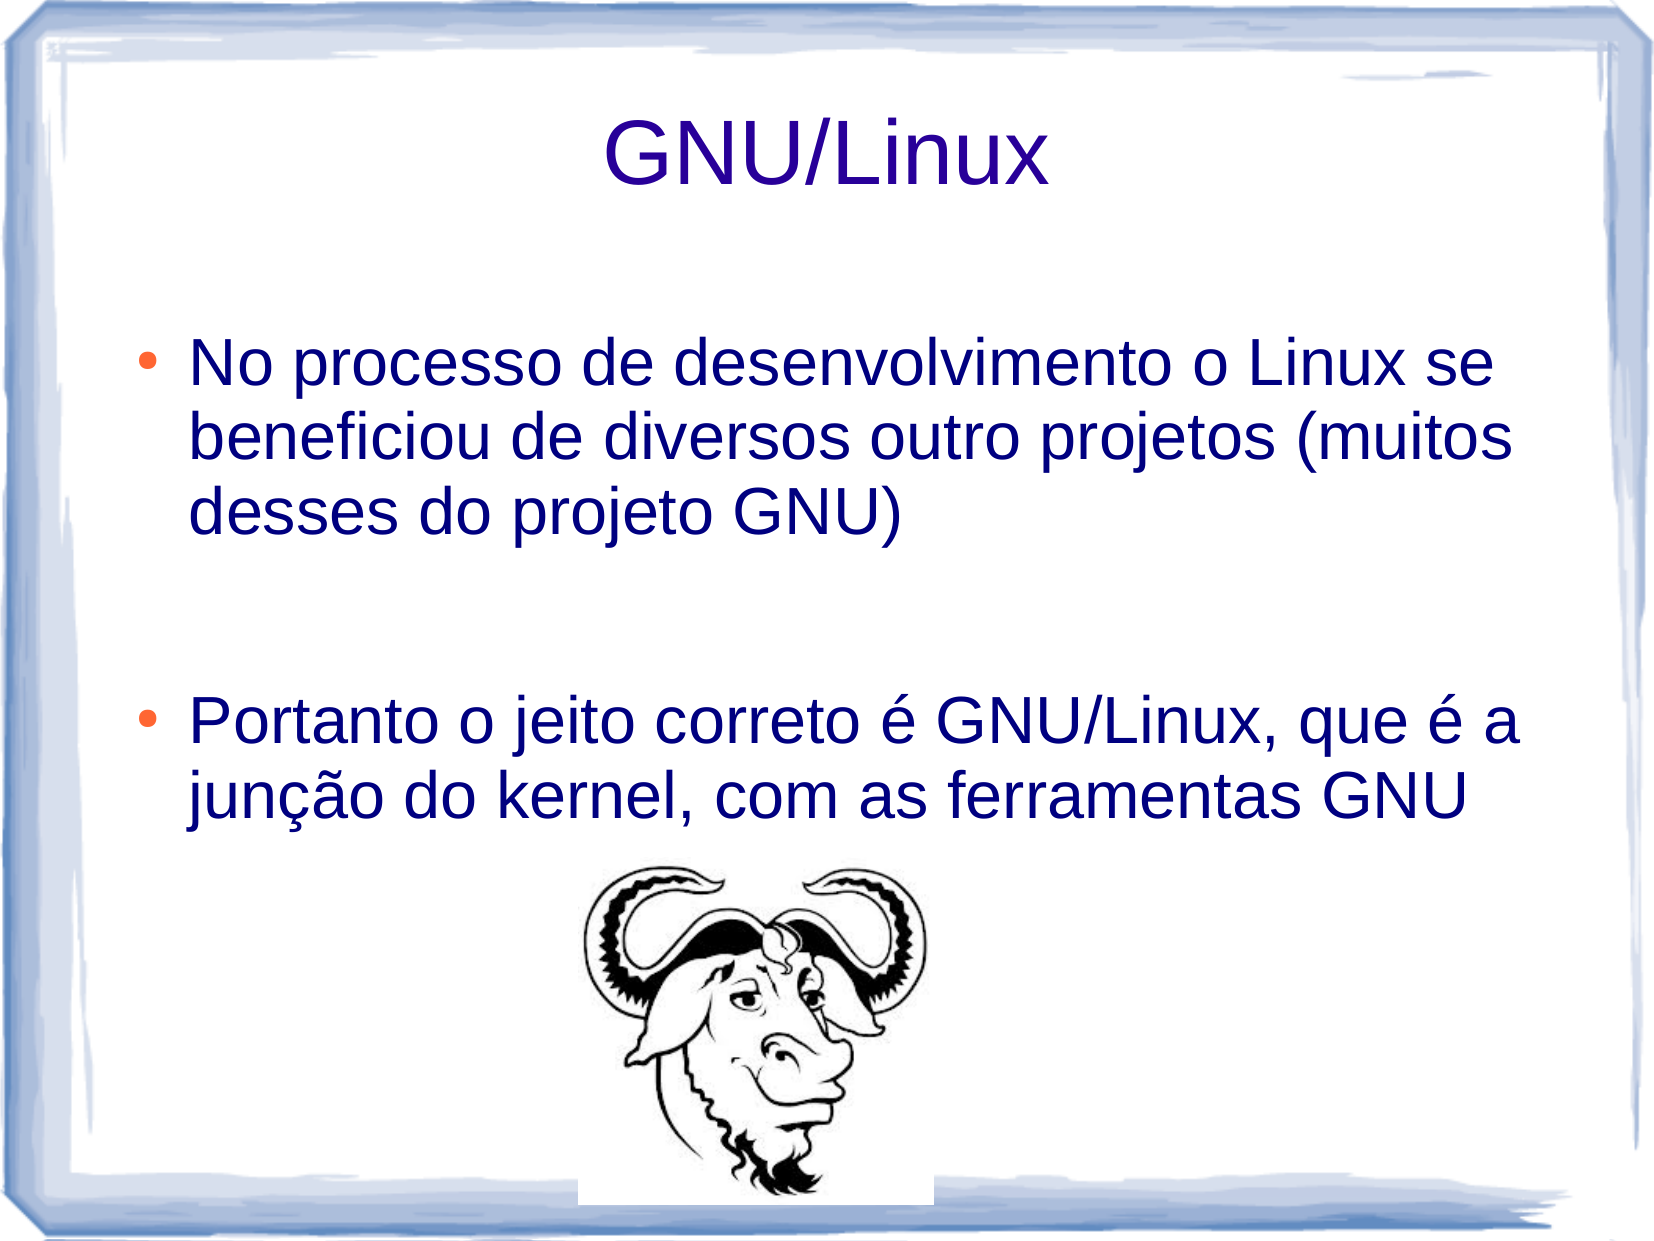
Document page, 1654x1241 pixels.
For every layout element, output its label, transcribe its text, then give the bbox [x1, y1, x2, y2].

picture [0, 0, 1654, 1241]
title GNU/Linux [82, 49, 1571, 257]
list No processo de desenvolvimento o Linux se beneficiou de diversos outro projetos (muitos desses do projeto GNU) Portanto o jeito correto é GNU/Linux, que é a junção do kernel, com as ferramentas GNU [118, 324, 1571, 1030]
